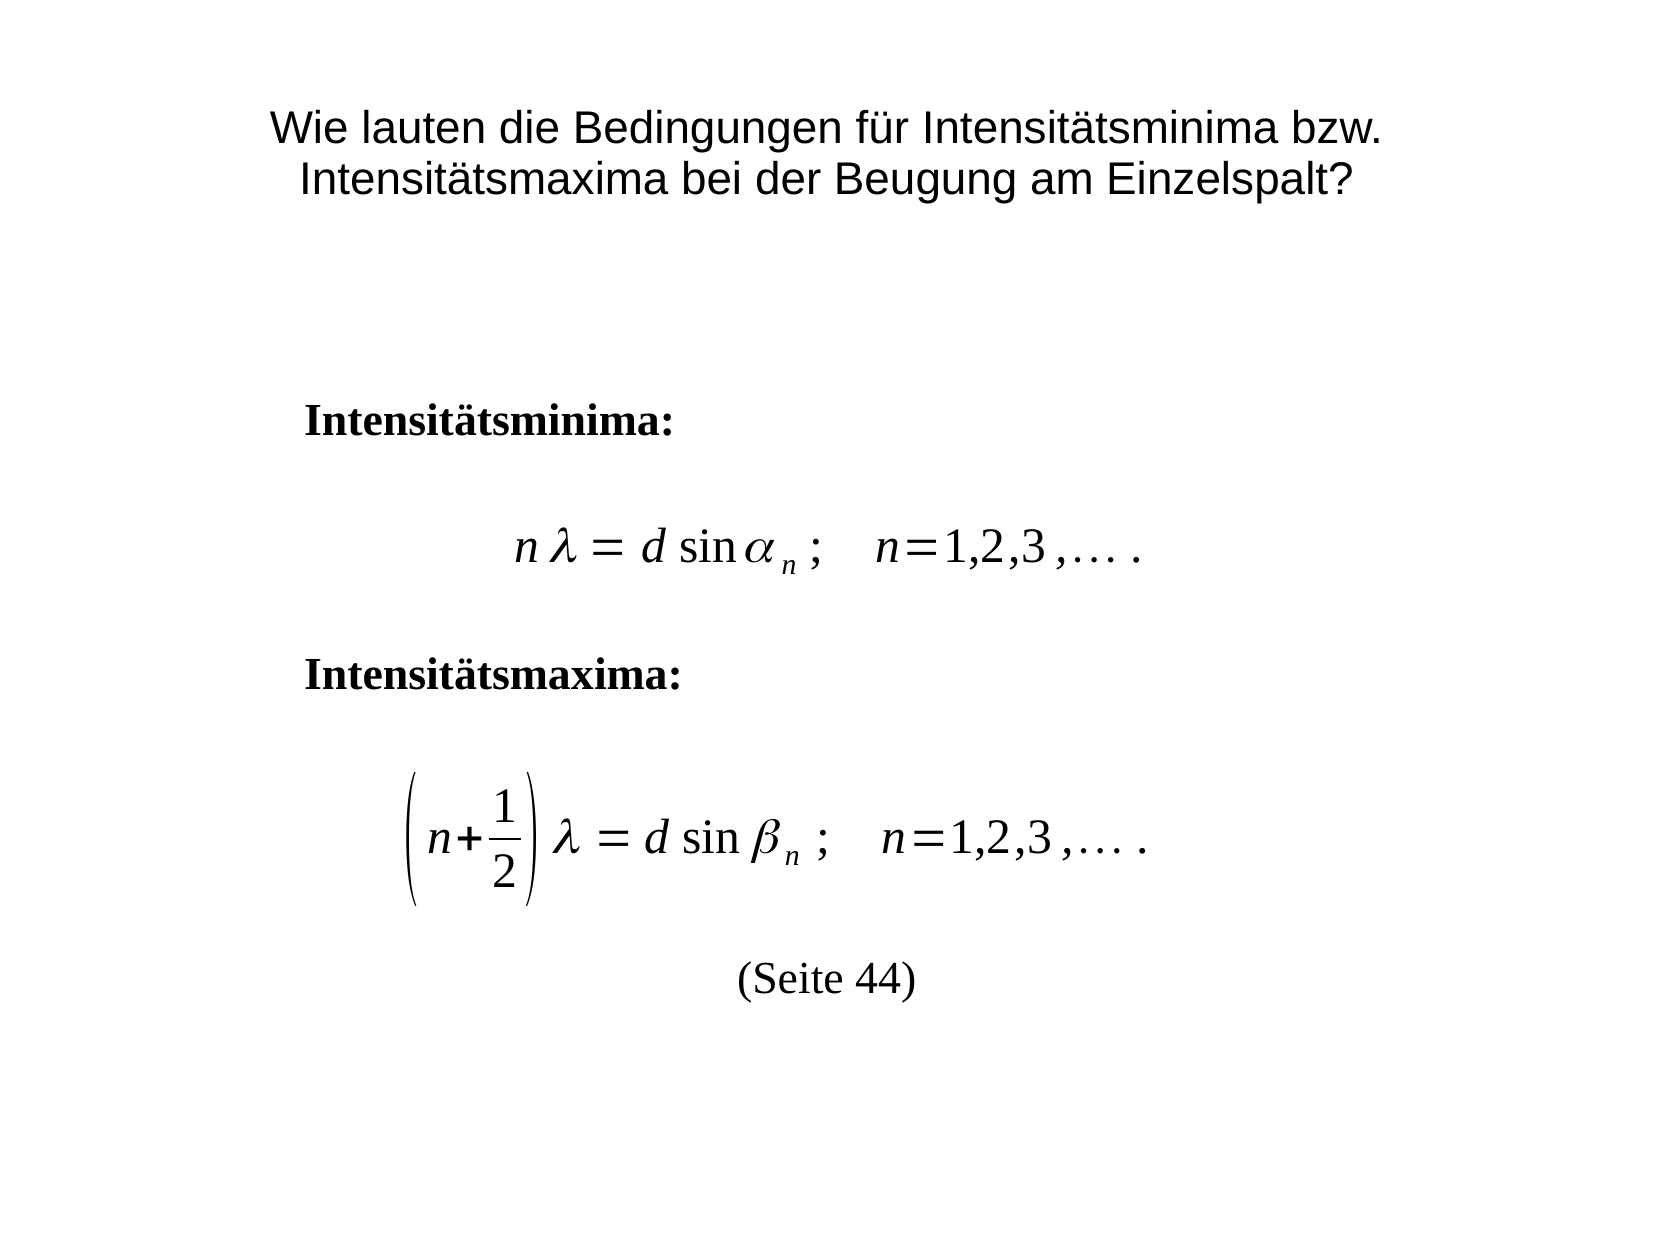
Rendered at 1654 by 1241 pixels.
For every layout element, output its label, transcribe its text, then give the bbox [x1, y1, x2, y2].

chart [501, 518, 1156, 583]
title Wie lauten die Bedingungen für Intensitätsminima bzw. Intensitätsmaxima bei der Beugung am Einzelspalt? [82, 49, 1571, 257]
subtitle Intensitätsminima: Intensitätsmaxima: (Seite 44) [82, 290, 1571, 1109]
chart [389, 772, 1162, 906]
